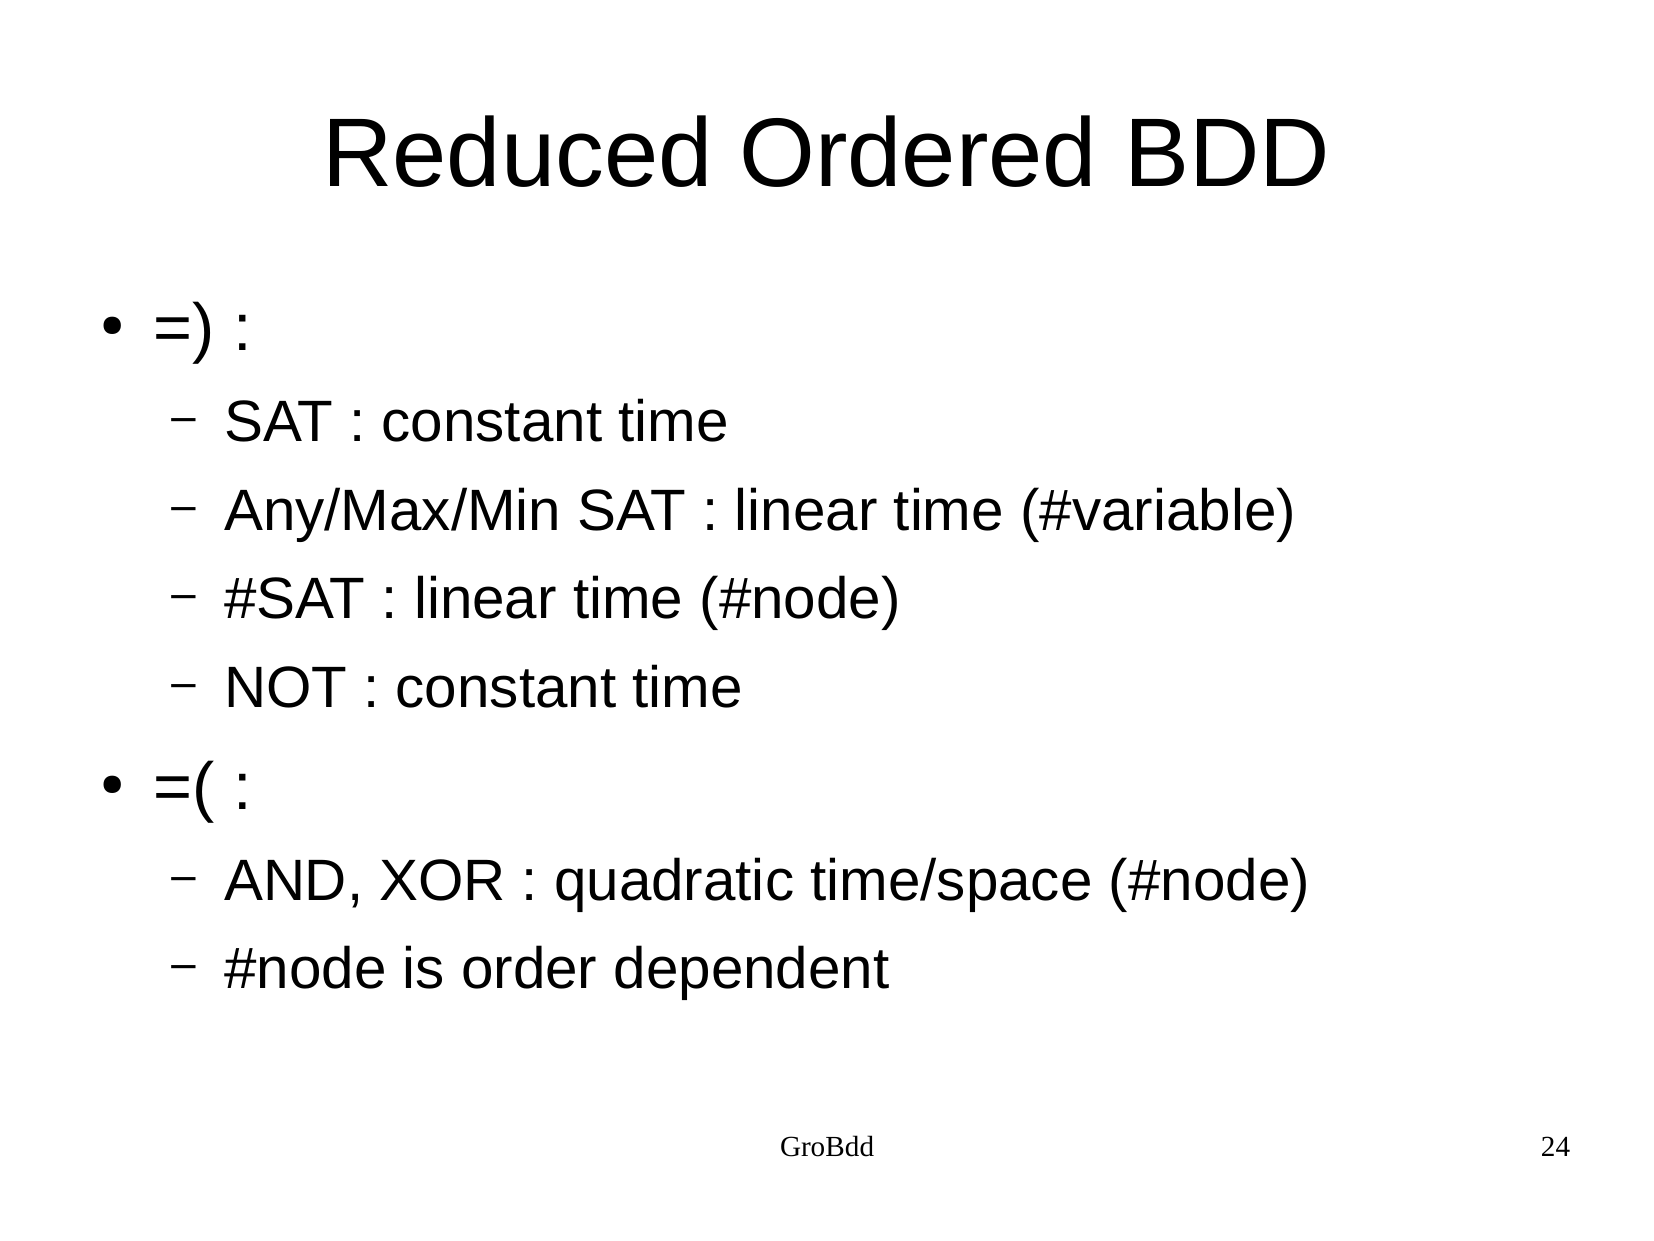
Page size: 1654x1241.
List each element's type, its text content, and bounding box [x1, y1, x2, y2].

list =) : SAT : constant time Any/Max/Min SAT : linear time (#variable) #SAT : linear time (#node) NOT : constant time =( : AND, XOR : quadratic time/space (#node) #node is order dependent [82, 290, 1571, 1010]
title Reduced Ordered BDD [82, 49, 1571, 257]
